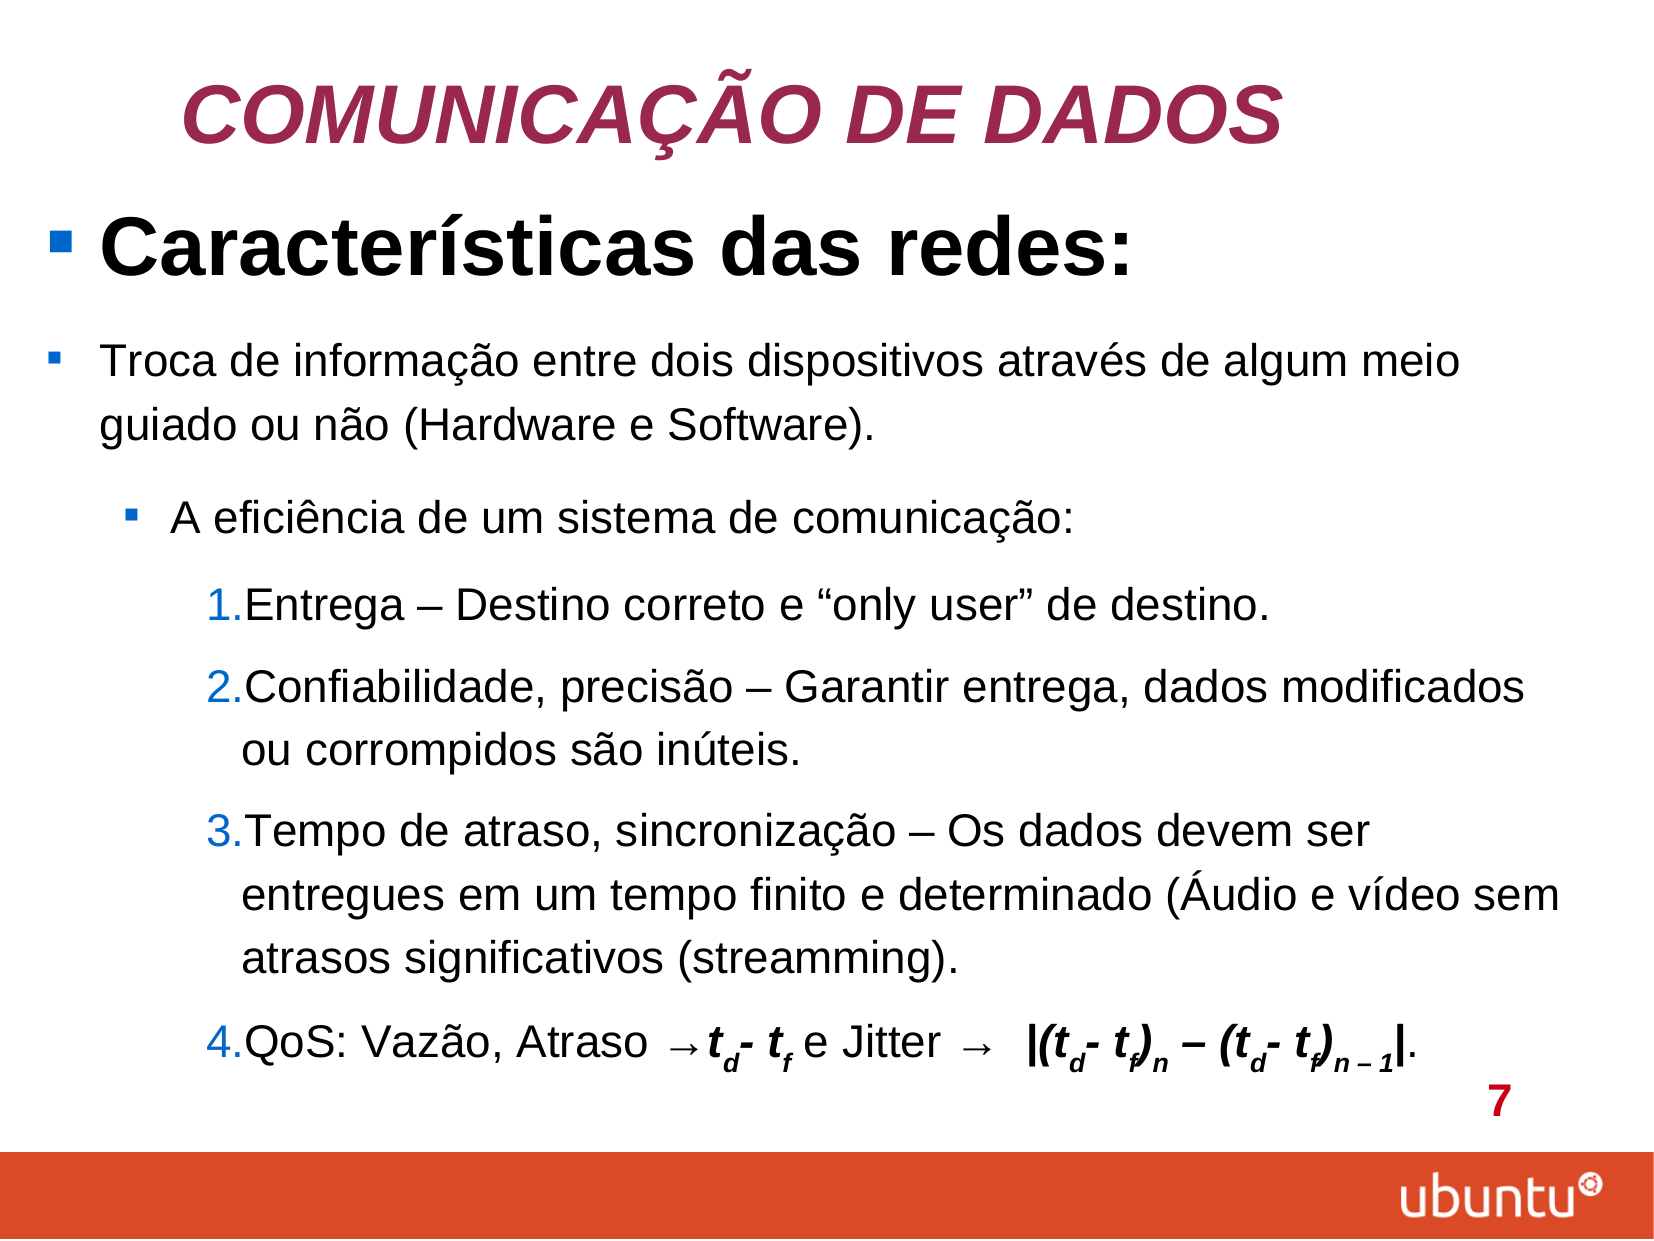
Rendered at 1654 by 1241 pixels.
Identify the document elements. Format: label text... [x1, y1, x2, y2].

text_box <number> [1473, 1063, 1654, 1134]
picture [0, 1152, 1654, 1239]
title COMUNICAÇÃO DE DADOS [0, 7, 1488, 200]
list Características das redes: Troca de informação entre dois dispositivos através de algum meio guiado ou não (Hardware e Software). A eficiência de um sistema de comunicação: Entrega – Destino correto e “only user” de destino. Confiabilidade, precisão – Garantir entrega, dados modificados ou corrompidos são inúteis. Tempo de atraso, sincronização – Os dados devem ser entregues em um tempo finito e determinado (Áudio e vídeo sem atrasos significativos (streamming). QoS: Vazão, Atraso →td- tf e Jitter → |(td- tf)n – (td- tf)n – 1|. [29, 178, 1565, 1079]
